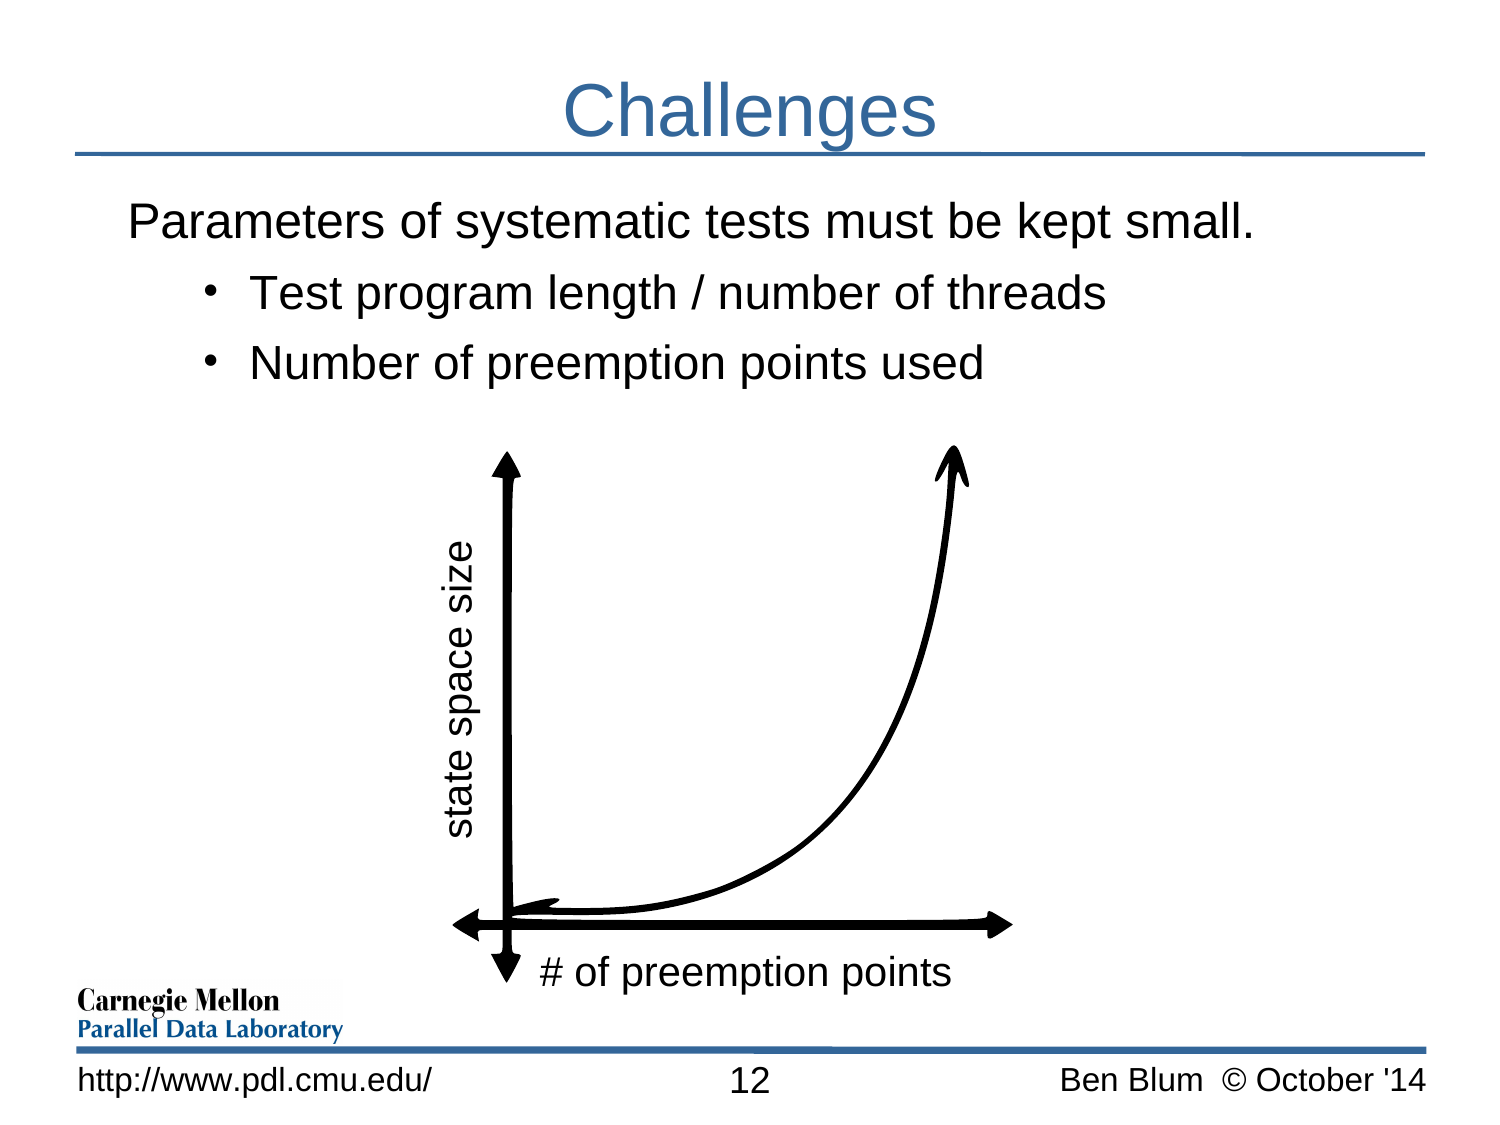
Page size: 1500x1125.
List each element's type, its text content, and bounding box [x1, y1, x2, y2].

picture [450, 439, 1013, 1051]
list Parameters of systematic tests must be kept small. Test program length / number of threads Number of preemption points used [112, 181, 1426, 938]
text_box state space size [422, 525, 488, 855]
picture [77, 979, 343, 1044]
title Challenges [112, 49, 1388, 163]
text_box # of preemption points [525, 937, 968, 1003]
